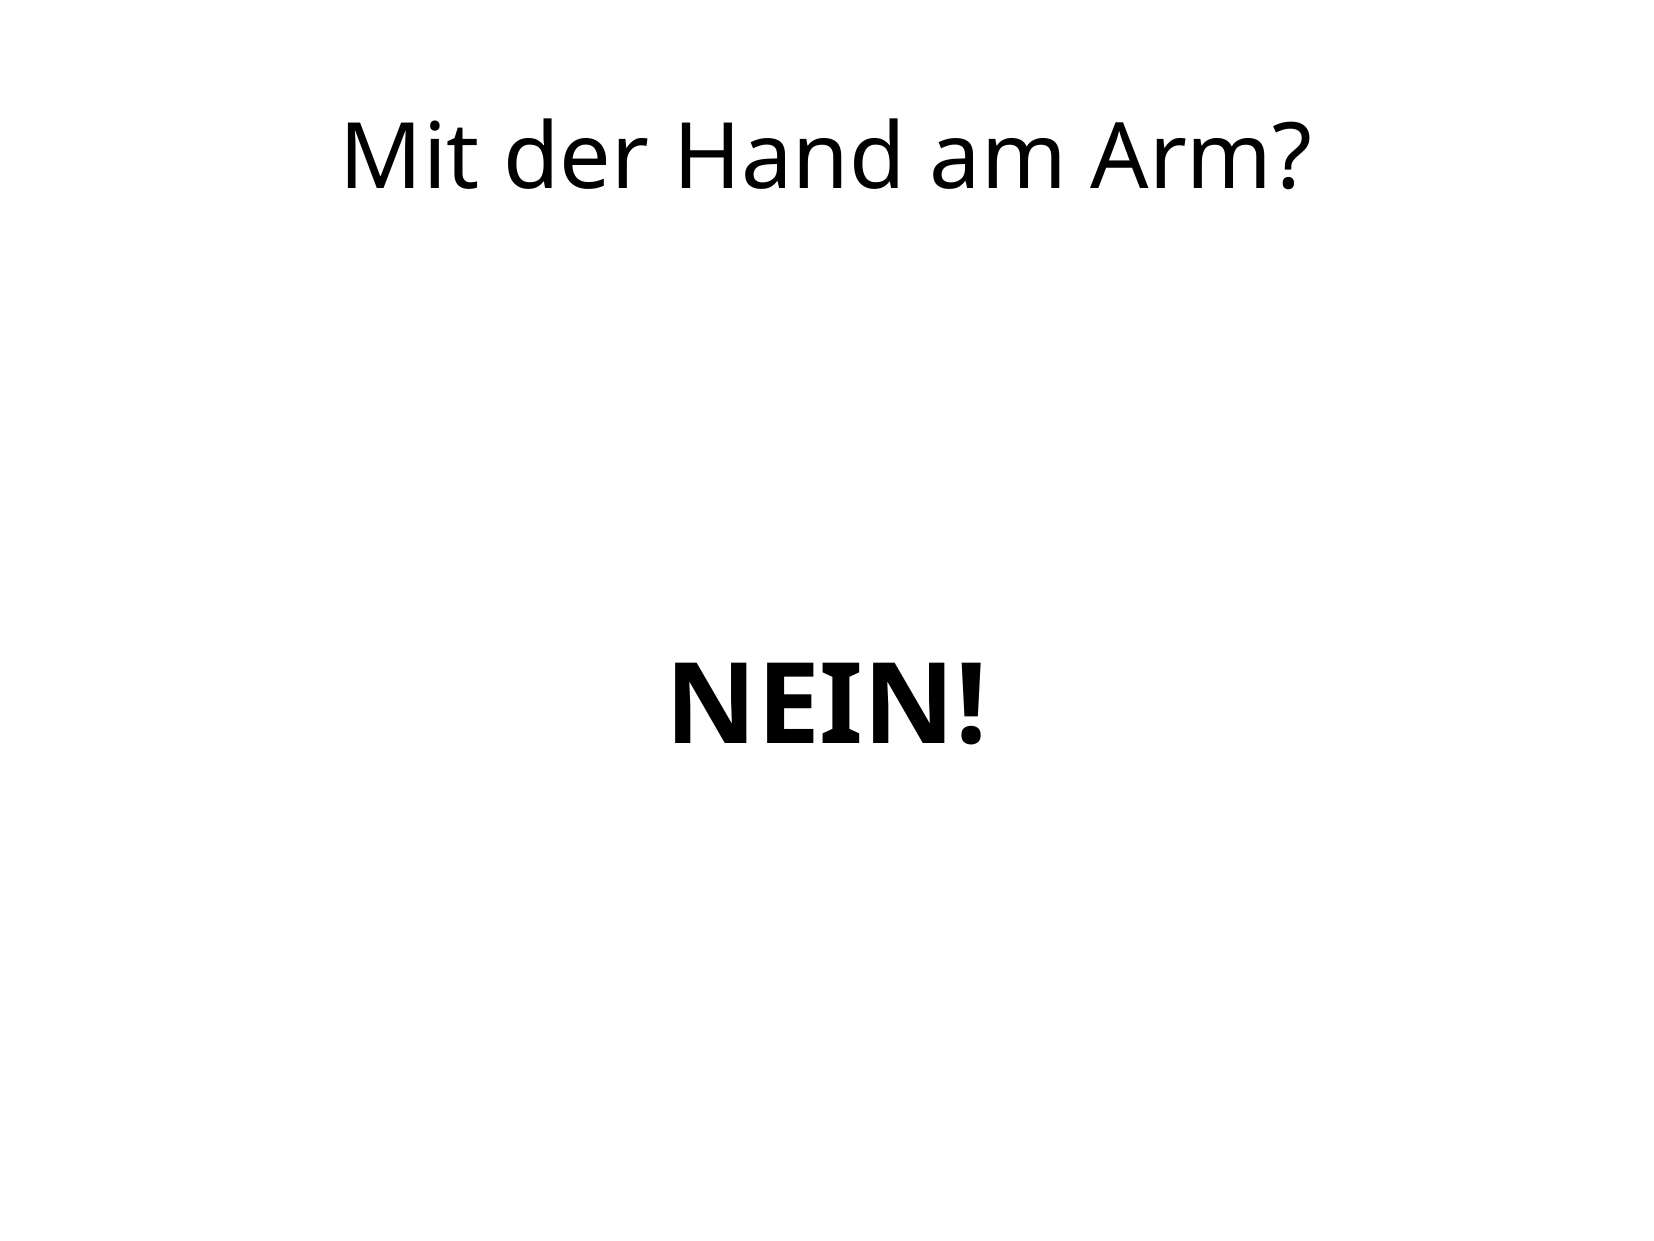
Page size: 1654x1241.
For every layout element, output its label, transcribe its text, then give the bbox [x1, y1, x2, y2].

subtitle NEIN! [82, 297, 1571, 1102]
title Mit der Hand am Arm? [82, 49, 1571, 257]
